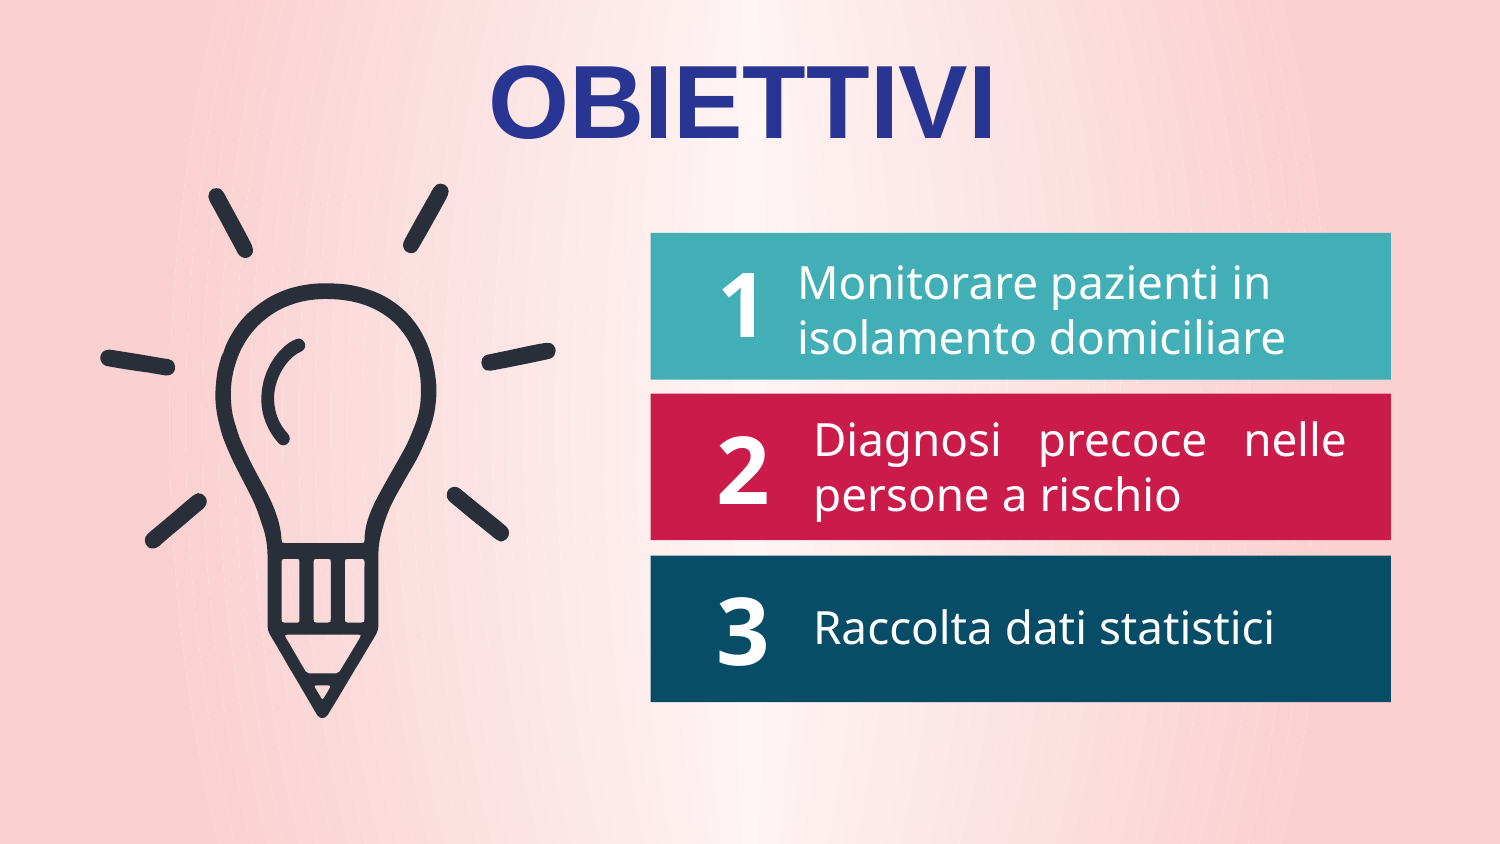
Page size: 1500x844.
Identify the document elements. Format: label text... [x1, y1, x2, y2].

text_box [208, 188, 253, 258]
text_box [481, 342, 556, 371]
text_box [215, 283, 437, 719]
text_box [650, 393, 1391, 541]
text_box 1 [665, 242, 821, 364]
text_box [100, 349, 176, 376]
text_box [403, 183, 449, 254]
text_box OBIETTIVI [147, 28, 1339, 163]
text_box [650, 555, 1391, 703]
text_box Diagnosi precoce nelle persone a rischio [801, 405, 1359, 527]
text_box [144, 492, 207, 549]
text_box Raccolta dati statistici [801, 565, 1335, 687]
text_box Monitorare pazienti in isolamento domiciliare [785, 248, 1391, 370]
text_box [650, 232, 1391, 380]
text_box [446, 486, 510, 542]
text_box 3 [665, 565, 801, 687]
text_box 2 [665, 405, 801, 527]
